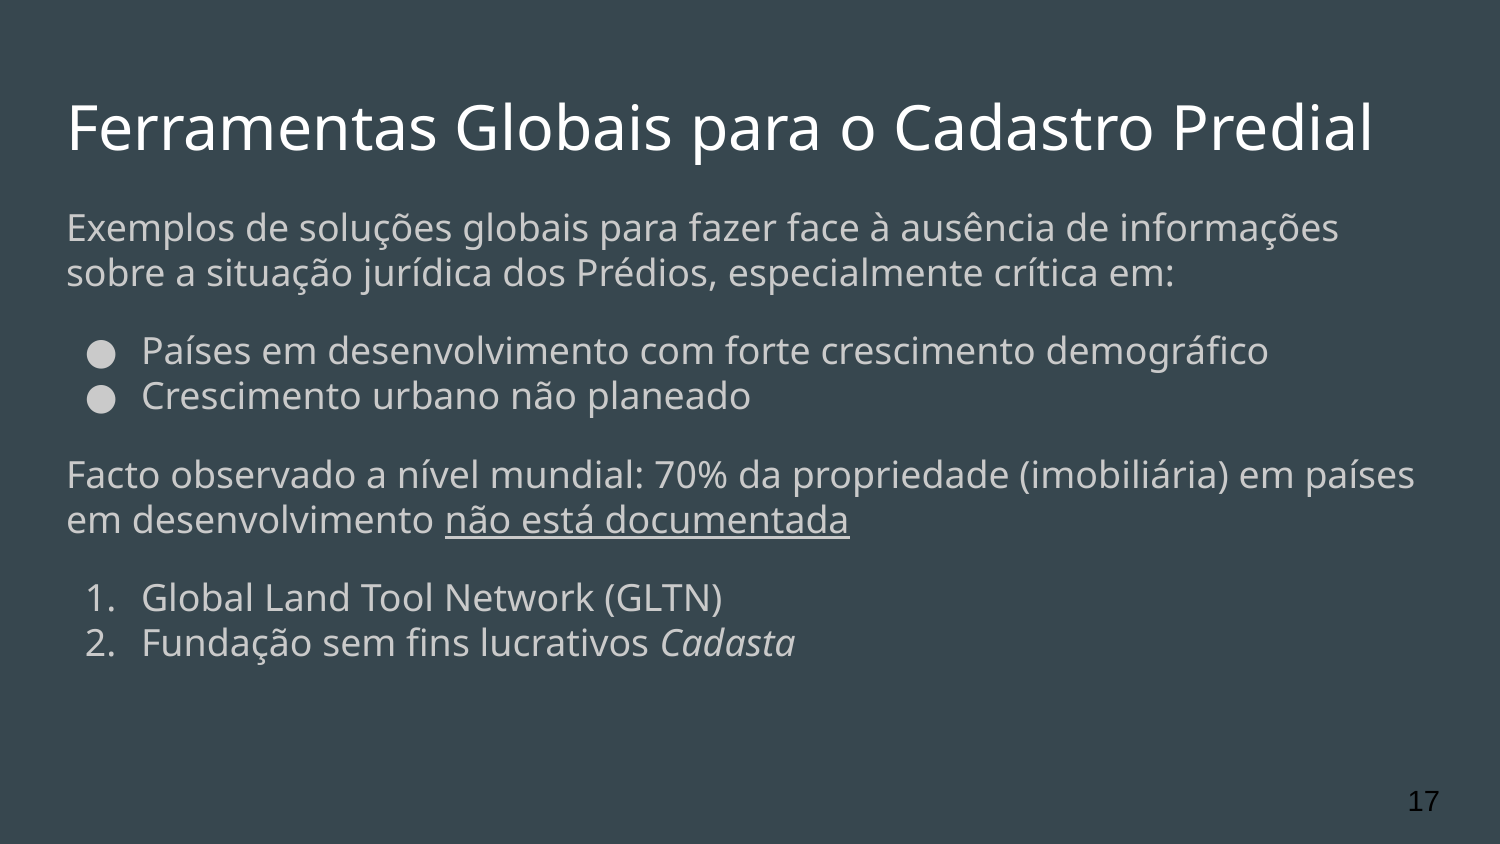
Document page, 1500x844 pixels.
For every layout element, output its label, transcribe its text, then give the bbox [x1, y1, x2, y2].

list Exemplos de soluções globais para fazer face à ausência de informações sobre a situação jurídica dos Prédios, especialmente crítica em: Países em desenvolvimento com forte crescimento demográfico Crescimento urbano não planeado Facto observado a nível mundial: 70% da propriedade (imobiliária) em países em desenvolvimento não está documentada Global Land Tool Network (GLTN) Fundação sem fins lucrativos Cadasta [51, 189, 1449, 750]
title Ferramentas Globais para o Cadastro Predial [51, 72, 1449, 167]
slide_number <number> [1392, 767, 1483, 833]
